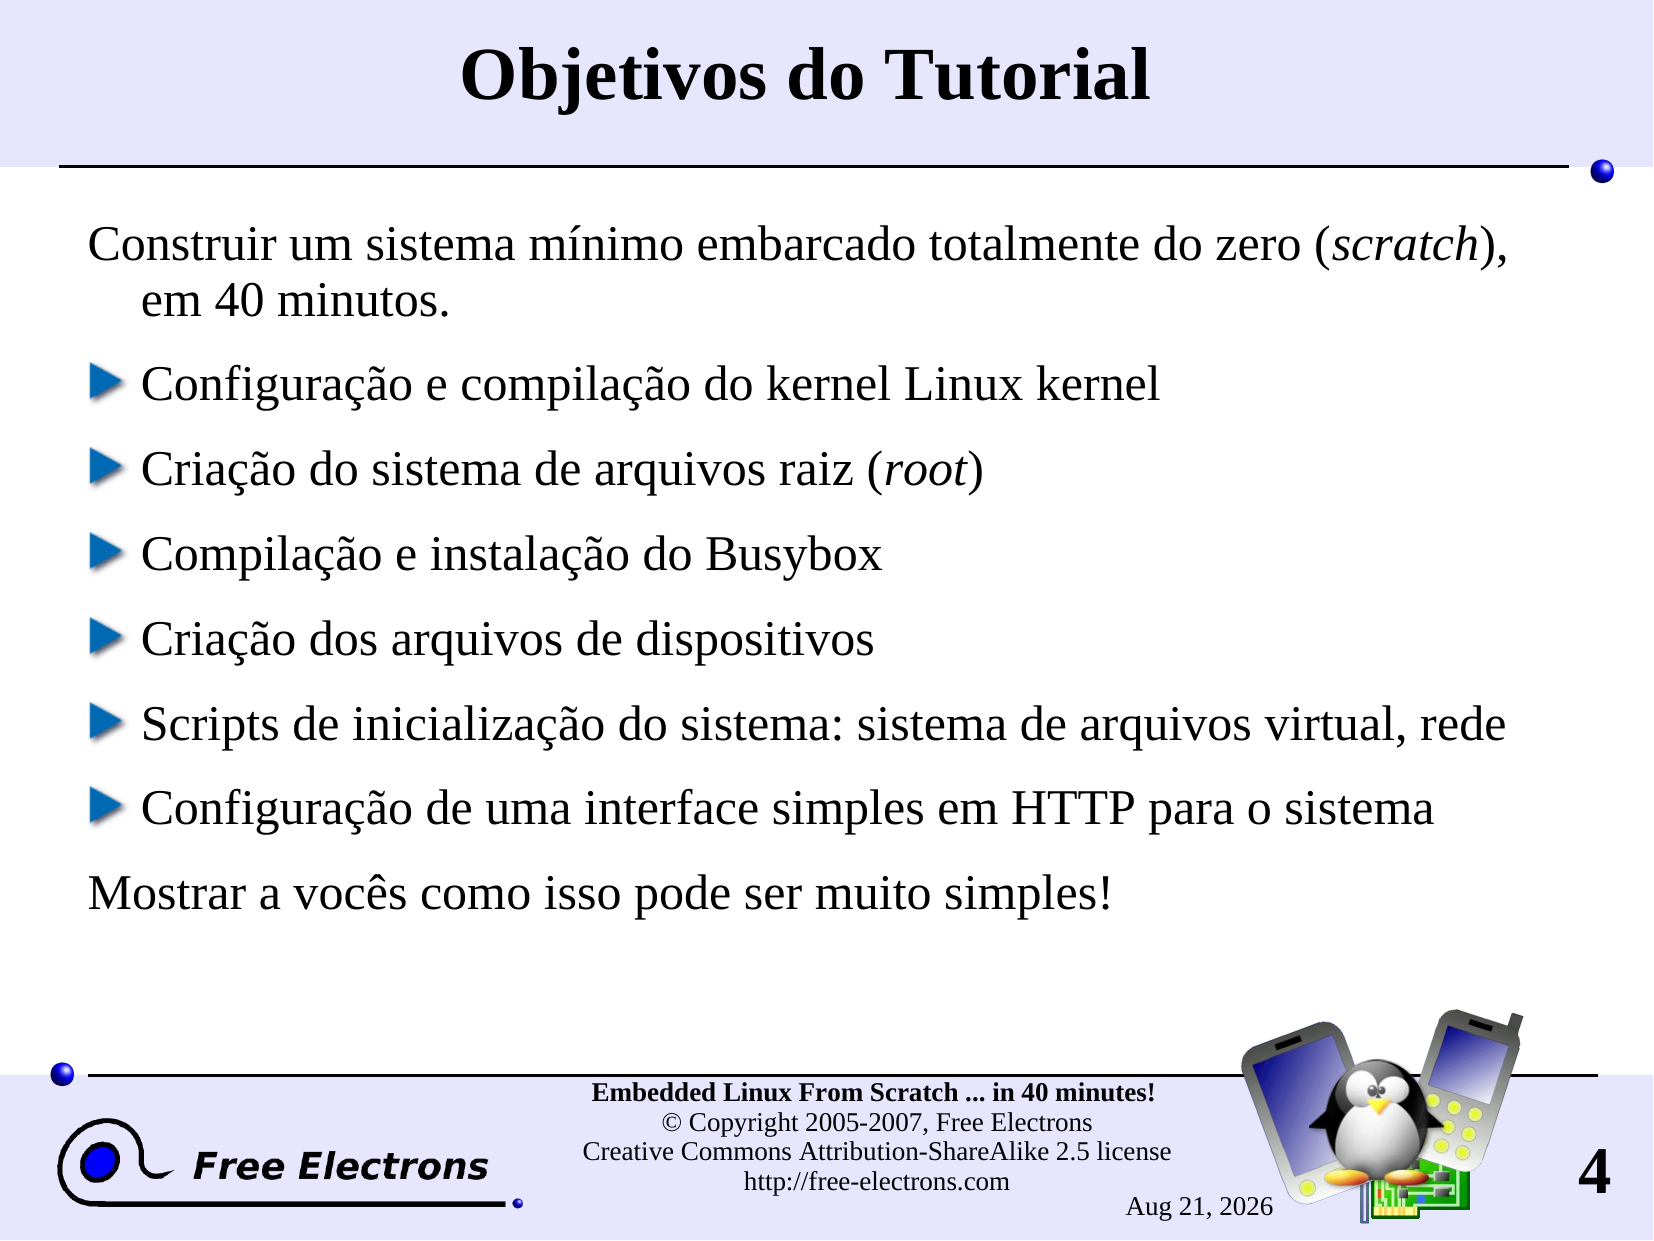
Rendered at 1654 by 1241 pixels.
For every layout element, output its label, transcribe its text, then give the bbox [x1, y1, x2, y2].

picture [50, 1107, 527, 1216]
list Construir um sistema mínimo embarcado totalmente do zero (scratch), em 40 minutos. Configuração e compilação do kernel Linux kernel Criação do sistema de arquivos raiz (root) Compilação e instalação do Busybox Criação dos arquivos de dispositivos Scripts de inicialização do sistema: sistema de arquivos virtual, rede Configuração de uma interface simples em HTTP para o sistema Mostrar a vocês como isso pode ser muito simples! [69, 216, 1567, 1066]
picture [1231, 1066, 1521, 1241]
title Objetivos do Tutorial [60, 25, 1551, 124]
